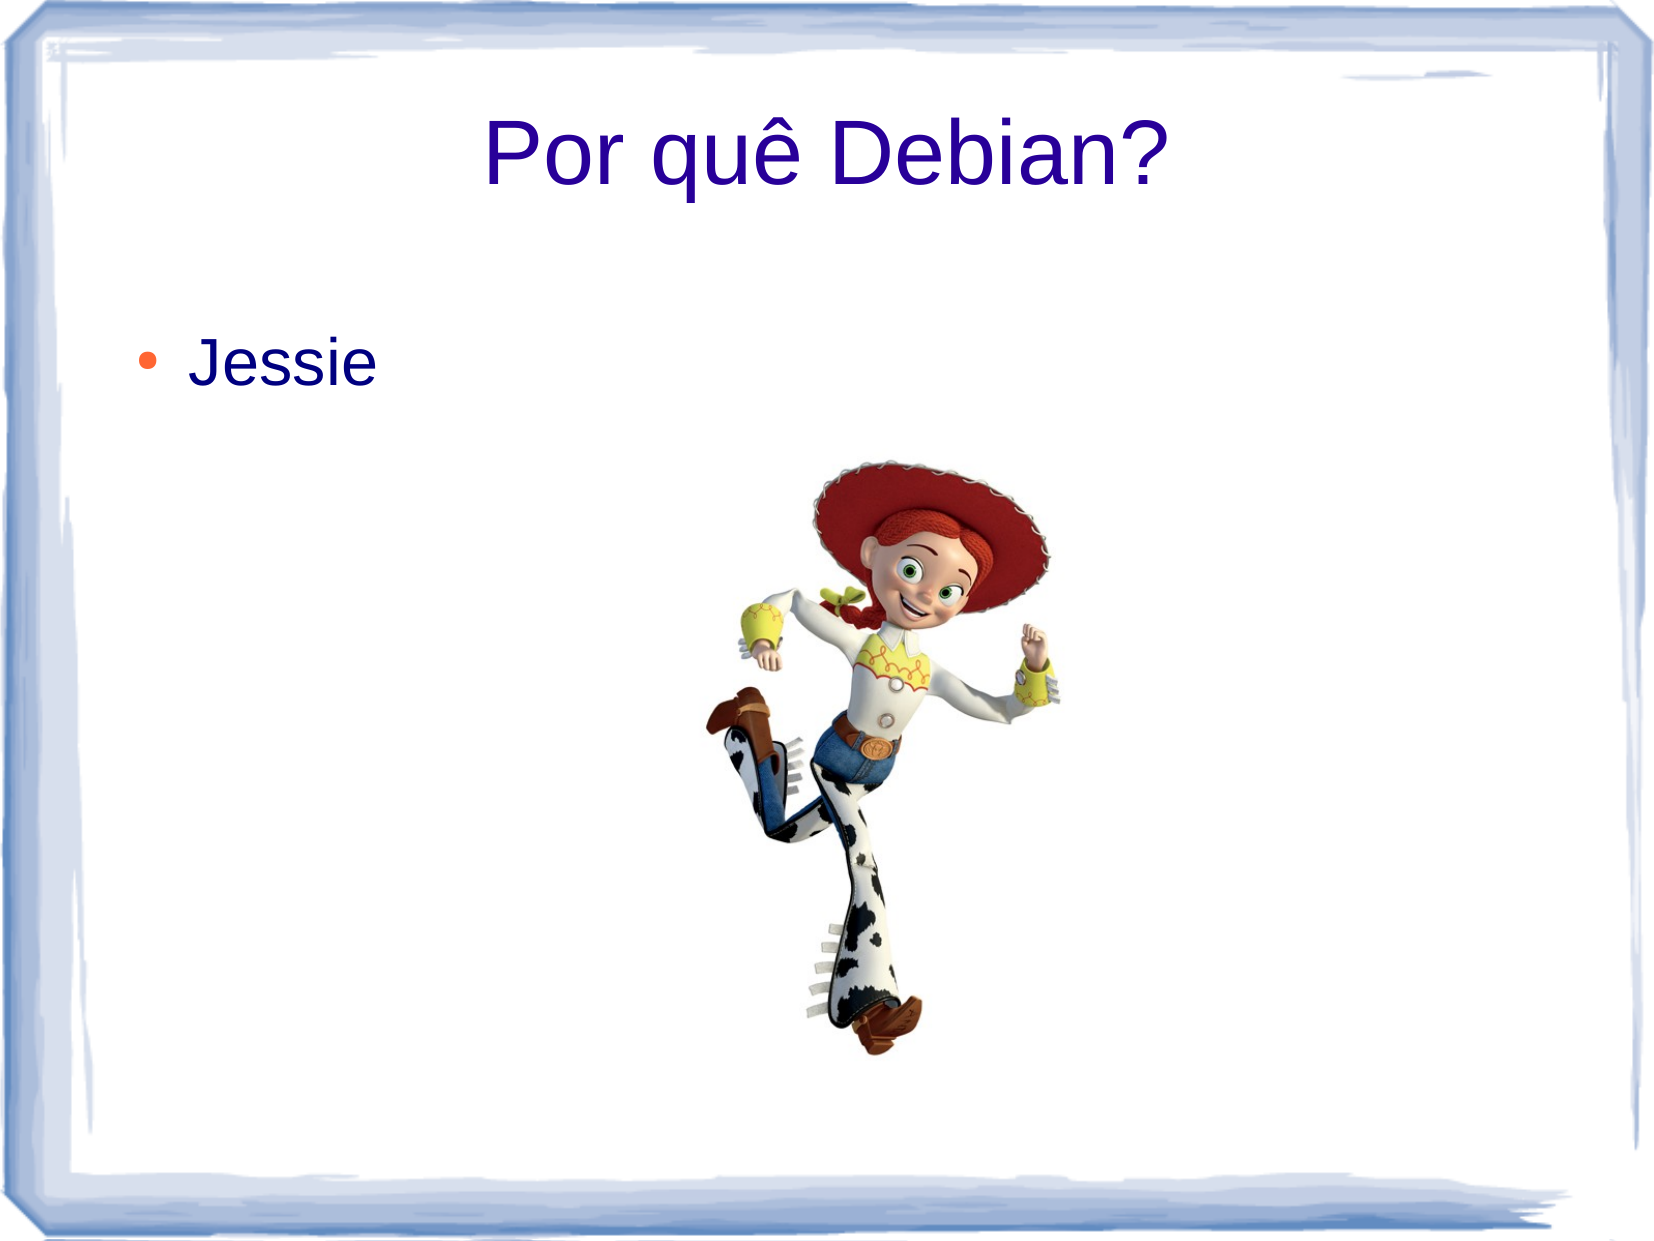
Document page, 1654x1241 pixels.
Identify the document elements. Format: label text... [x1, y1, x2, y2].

list Jessie [118, 324, 1571, 1045]
title Por quê Debian? [82, 49, 1571, 257]
picture [0, 0, 1654, 1241]
